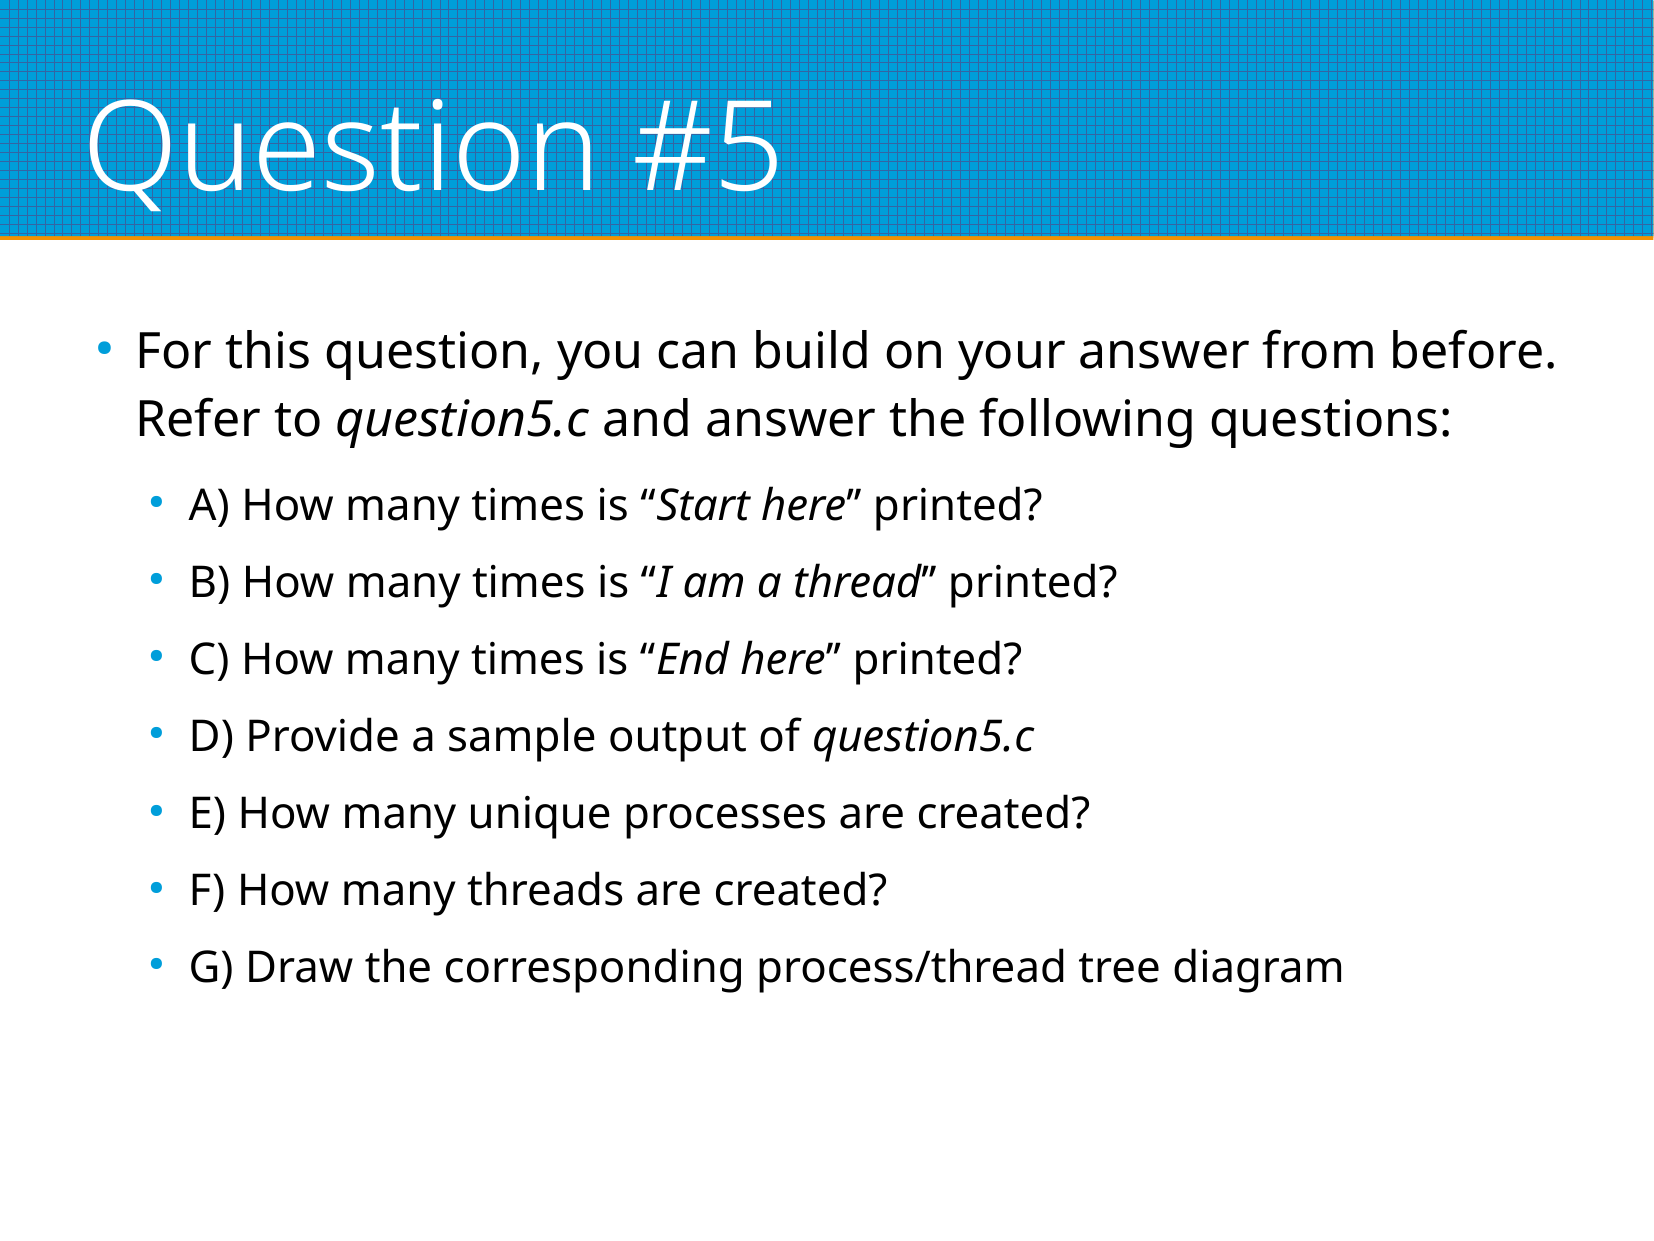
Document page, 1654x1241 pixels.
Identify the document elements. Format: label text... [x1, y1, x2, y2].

list For this question, you can build on your answer from before. Refer to question5.c and answer the following questions: A) How many times is ‘‘Start here’’ printed? B) How many times is ‘‘I am a thread’’ printed? C) How many times is ‘‘End here’’ printed? D) Provide a sample output of question5.c E) How many unique processes are created? F) How many threads are created? G) Draw the corresponding process/thread tree diagram [82, 314, 1563, 1063]
title Question #5 [82, 19, 1571, 227]
